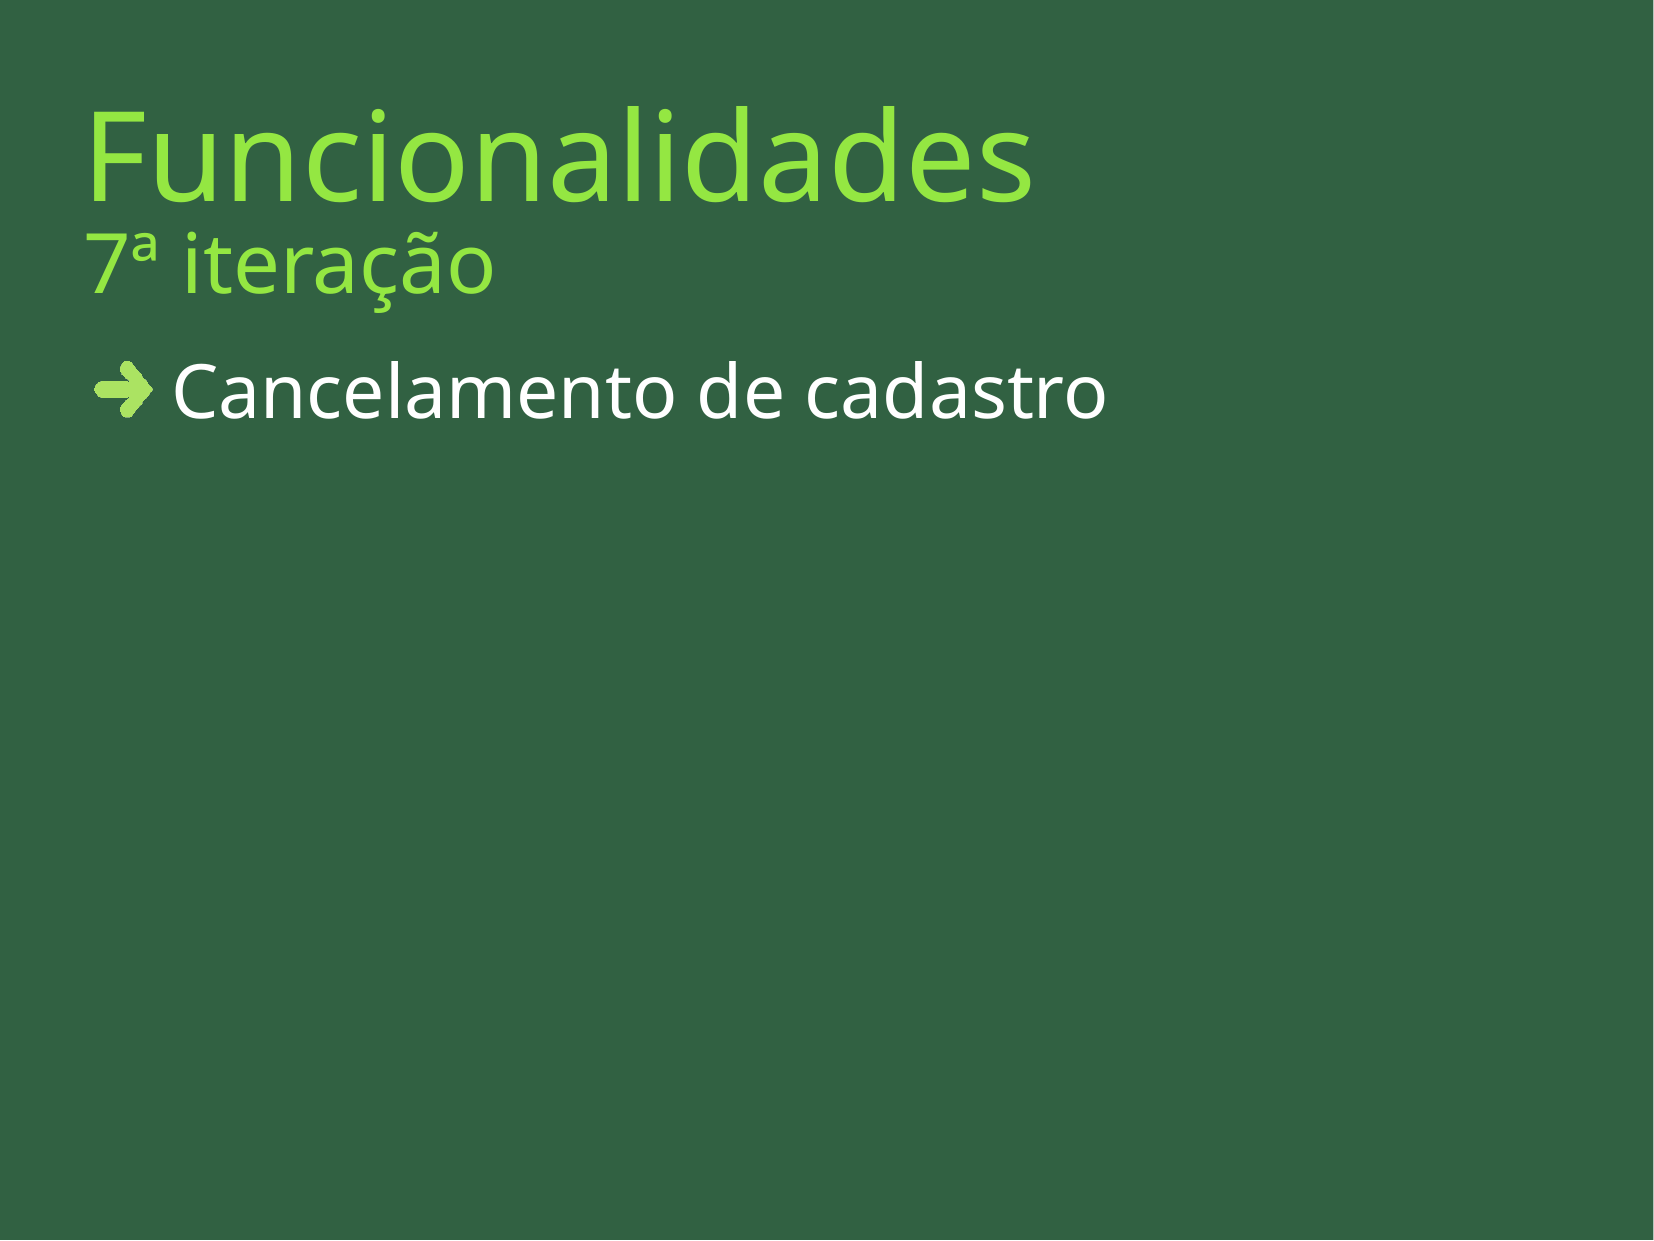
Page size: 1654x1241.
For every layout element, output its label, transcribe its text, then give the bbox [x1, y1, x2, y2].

title Funcionalidades [82, 49, 1571, 257]
list Cancelamento de cadastro [77, 338, 1566, 1034]
title 7ª iteração [83, 183, 1572, 340]
